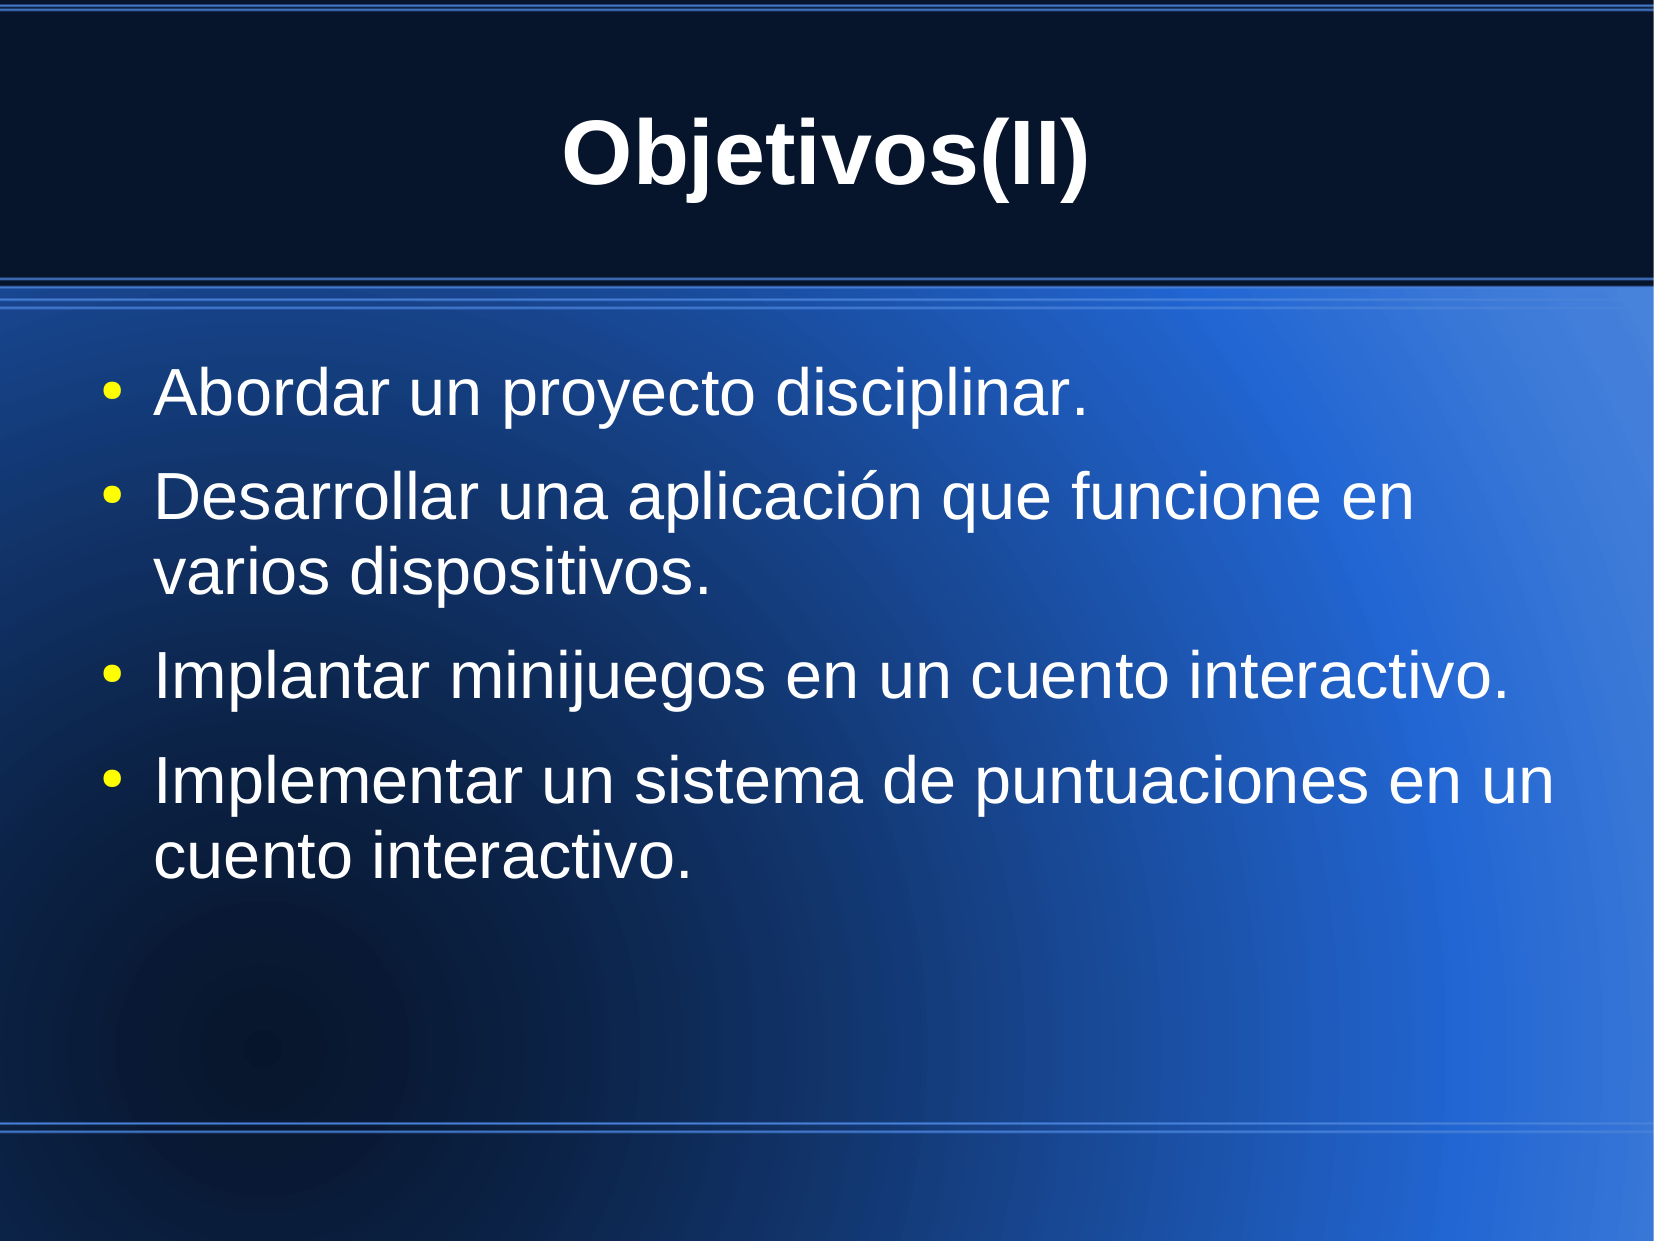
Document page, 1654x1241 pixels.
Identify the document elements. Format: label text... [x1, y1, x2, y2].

picture [0, 0, 1654, 1241]
list Abordar un proyecto disciplinar. Desarrollar una aplicación que funcione en varios dispositivos. Implantar minijuegos en un cuento interactivo. Implementar un sistema de puntuaciones en un cuento interactivo. [82, 355, 1571, 1058]
title Objetivos(II) [82, 49, 1571, 257]
